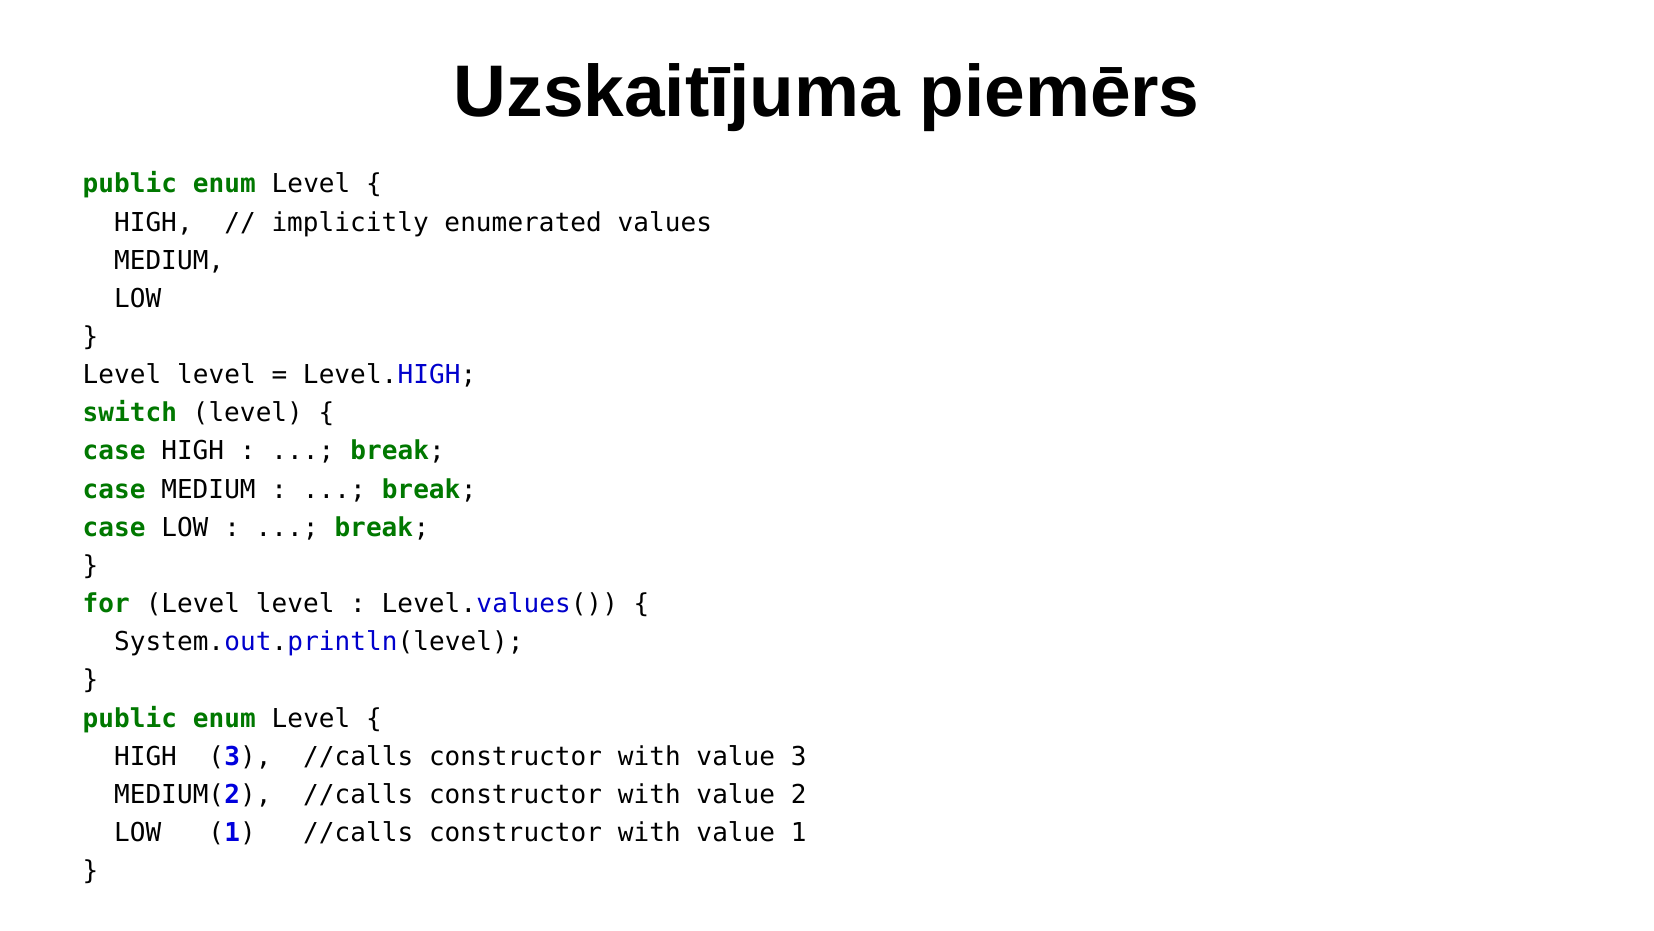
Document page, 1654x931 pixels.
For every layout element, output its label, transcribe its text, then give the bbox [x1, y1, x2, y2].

title Uzskaitījuma piemērs [82, 37, 1571, 147]
list public enum Level { HIGH, // implicitly enumerated values MEDIUM, LOW } Level level = Level.HIGH; switch (level) { case HIGH : ...; break; case MEDIUM : ...; break; case LOW : ...; break; } for (Level level : Level.values()) { System.out.println(level); } public enum Level { HIGH (3), //calls constructor with value 3 MEDIUM(2), //calls constructor with value 2 LOW (1) //calls constructor with value 1 } [82, 168, 1538, 889]
